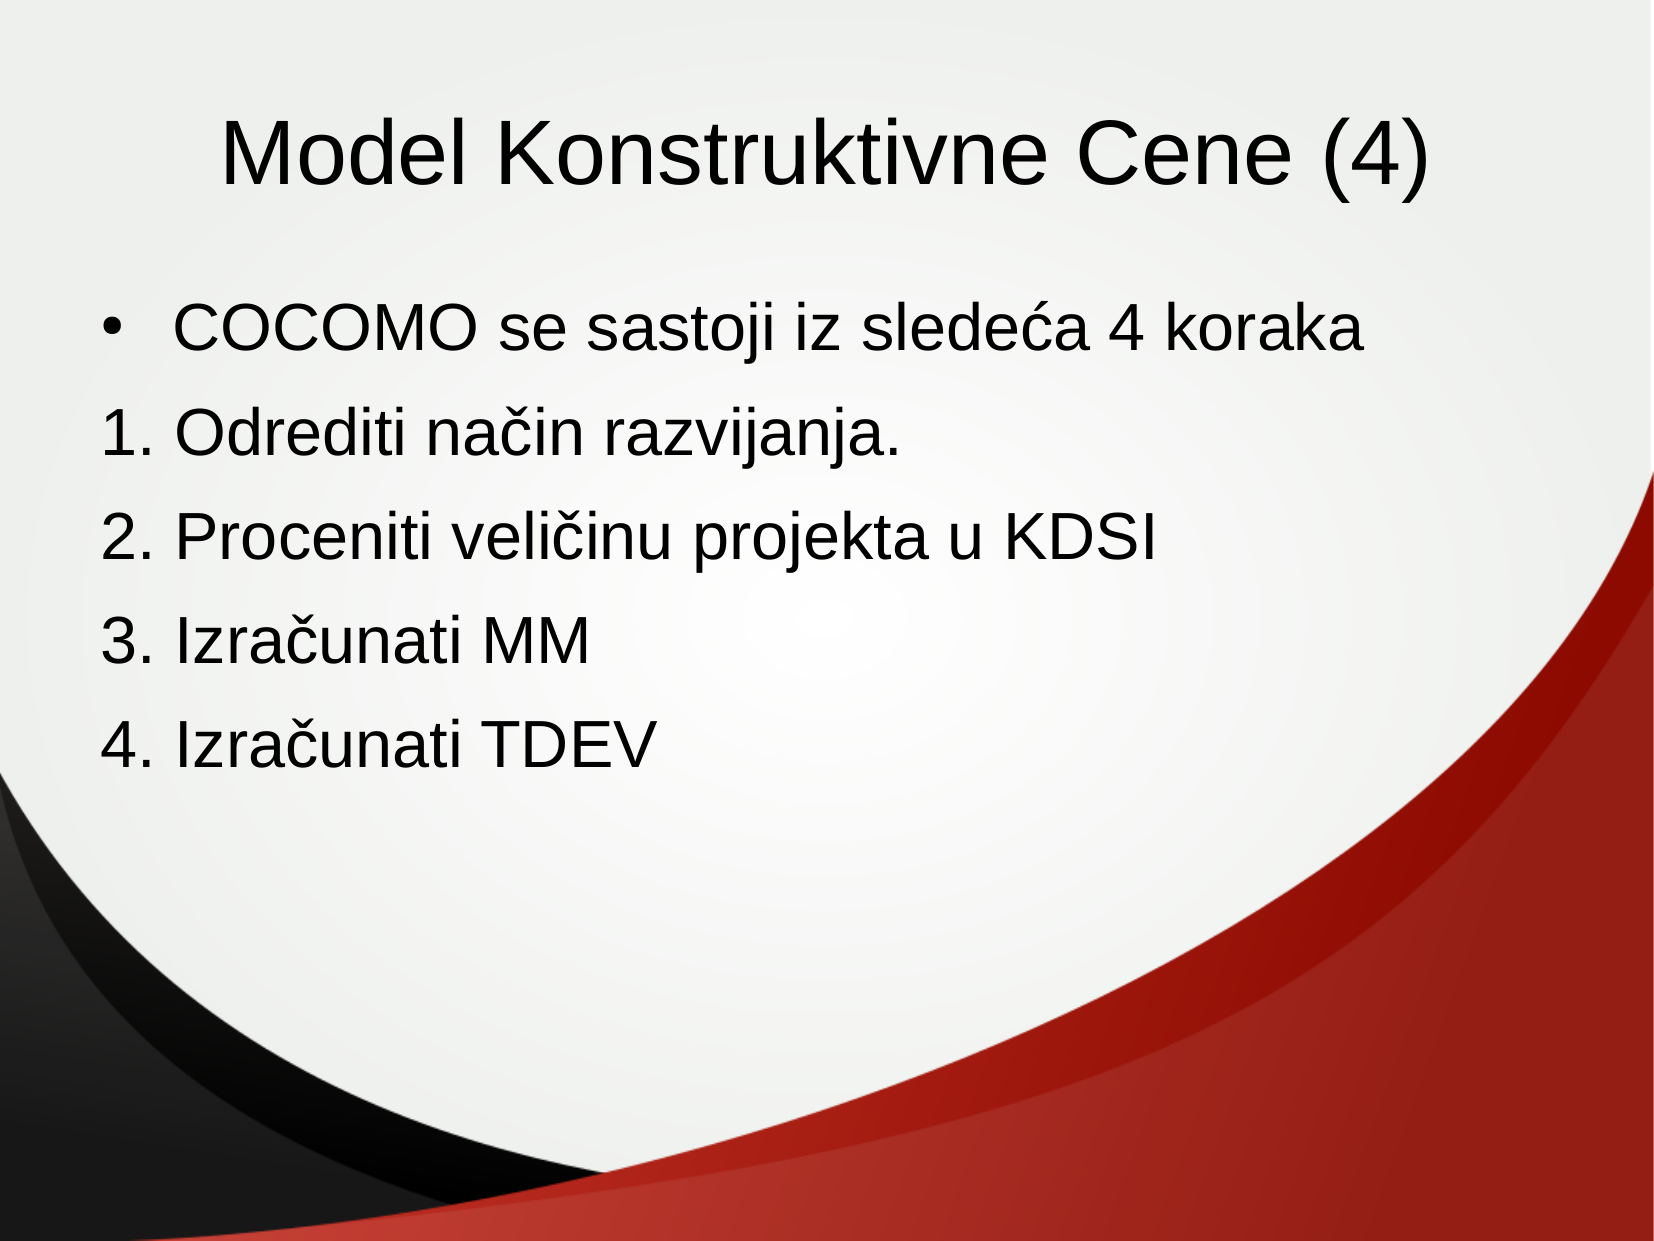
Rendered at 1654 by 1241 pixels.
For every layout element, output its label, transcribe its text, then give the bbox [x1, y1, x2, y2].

list COCOMO se sastoji iz sledeća 4 koraka Odrediti način razvijanja. Proceniti veličinu projekta u KDSI Izračunati MM Izračunati TDEV [82, 290, 1571, 1010]
picture [0, 0, 1654, 1241]
title Model Konstruktivne Cene (4) [82, 49, 1571, 257]
